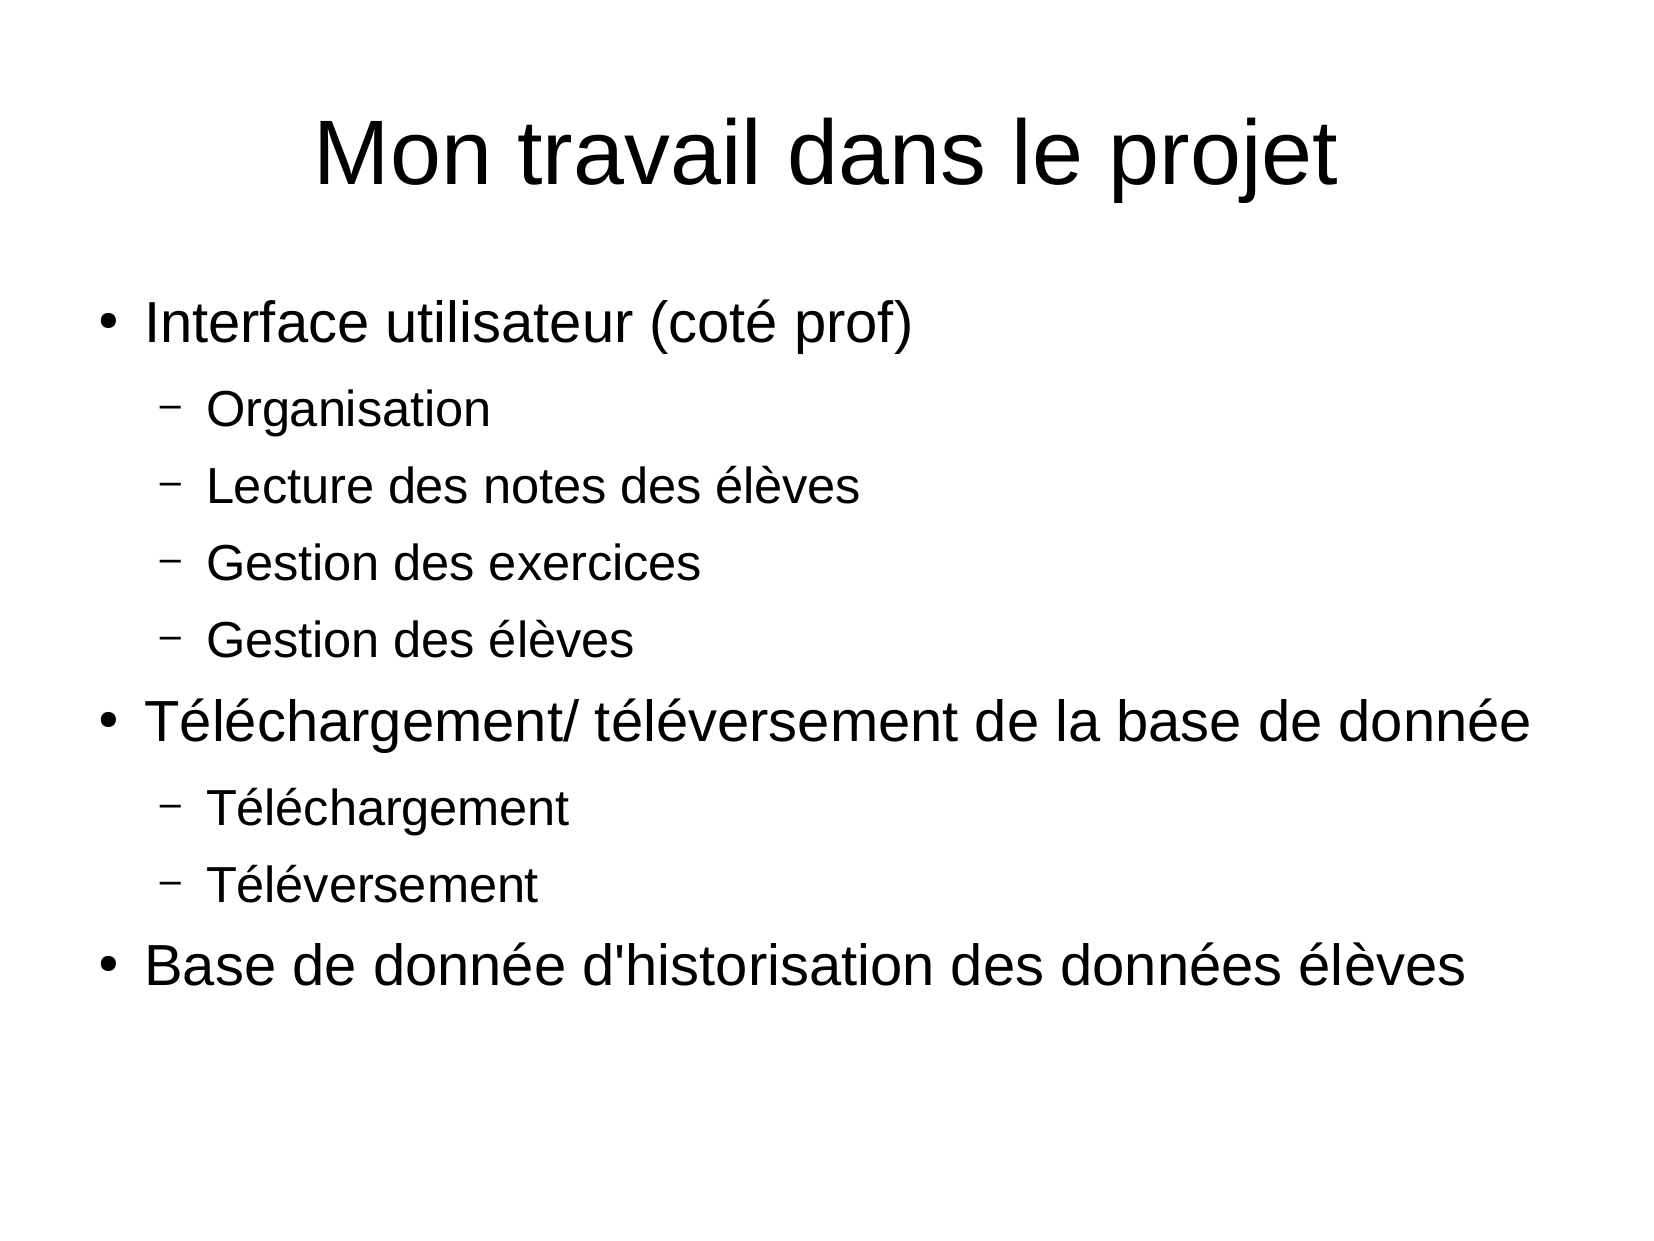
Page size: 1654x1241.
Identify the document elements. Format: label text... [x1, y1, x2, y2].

list Interface utilisateur (coté prof) Organisation Lecture des notes des élèves Gestion des exercices Gestion des élèves Téléchargement/ téléversement de la base de donnée Téléchargement Téléversement Base de donnée d'historisation des données élèves [82, 290, 1571, 1010]
title Mon travail dans le projet [82, 49, 1571, 257]
